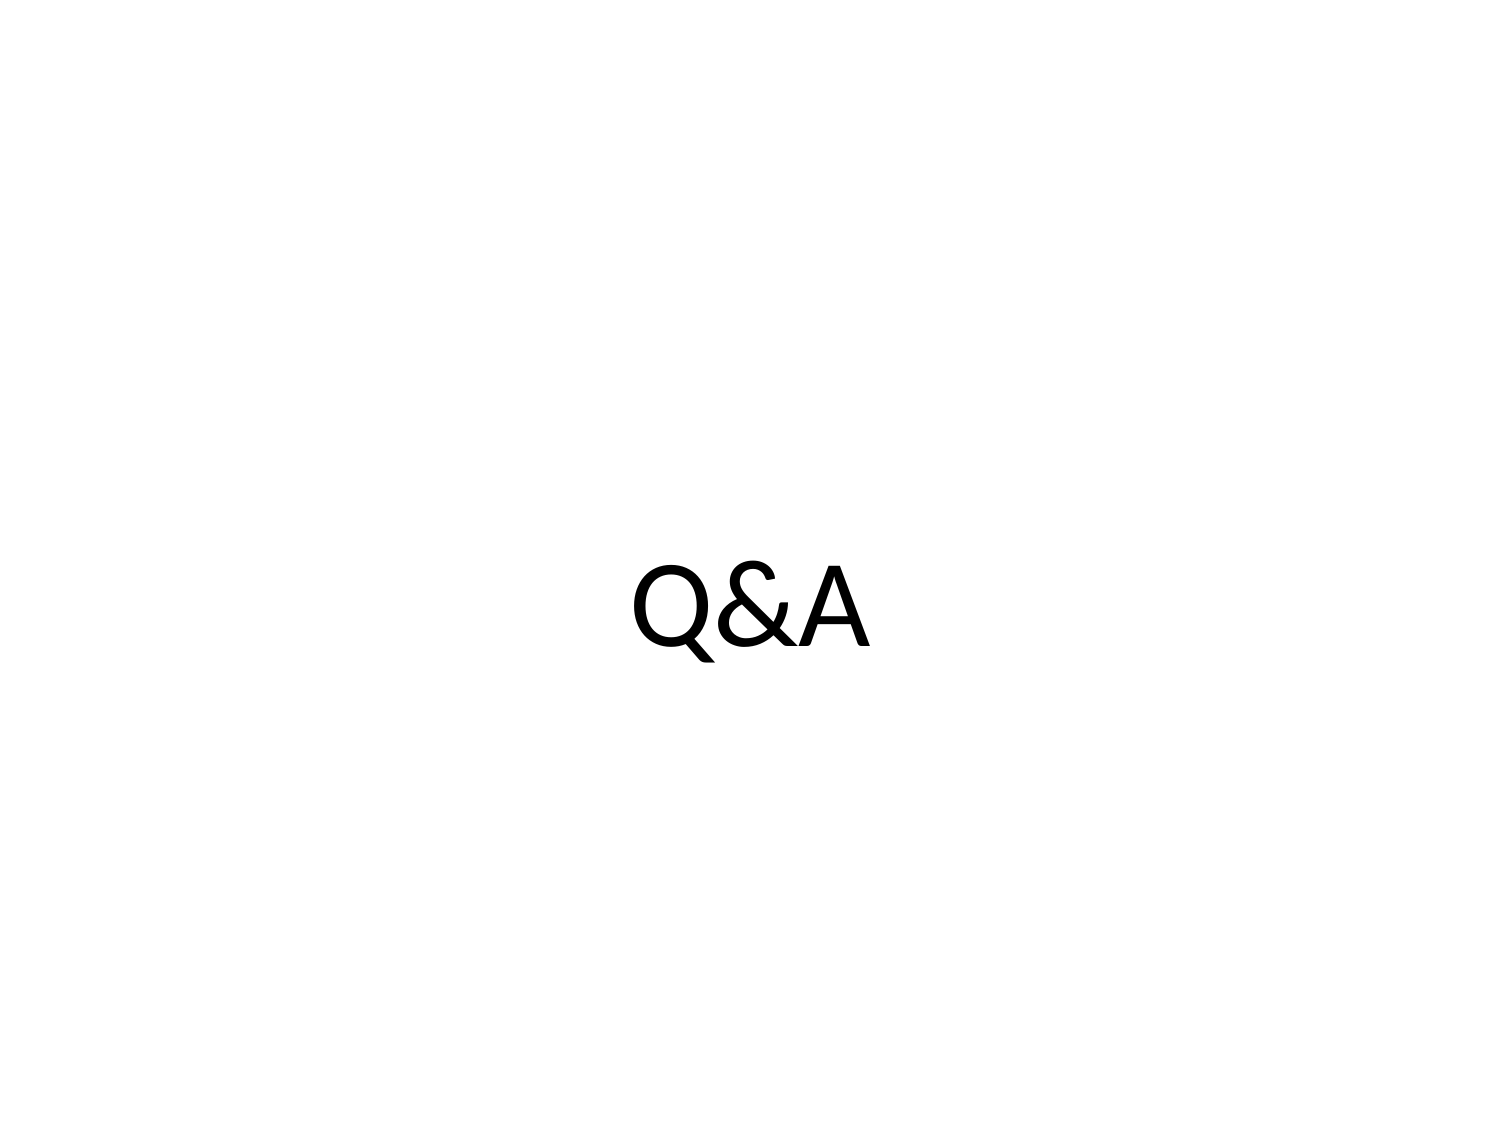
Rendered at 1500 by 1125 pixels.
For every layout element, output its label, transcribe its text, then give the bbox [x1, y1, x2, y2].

list Q&A [87, 251, 1413, 676]
